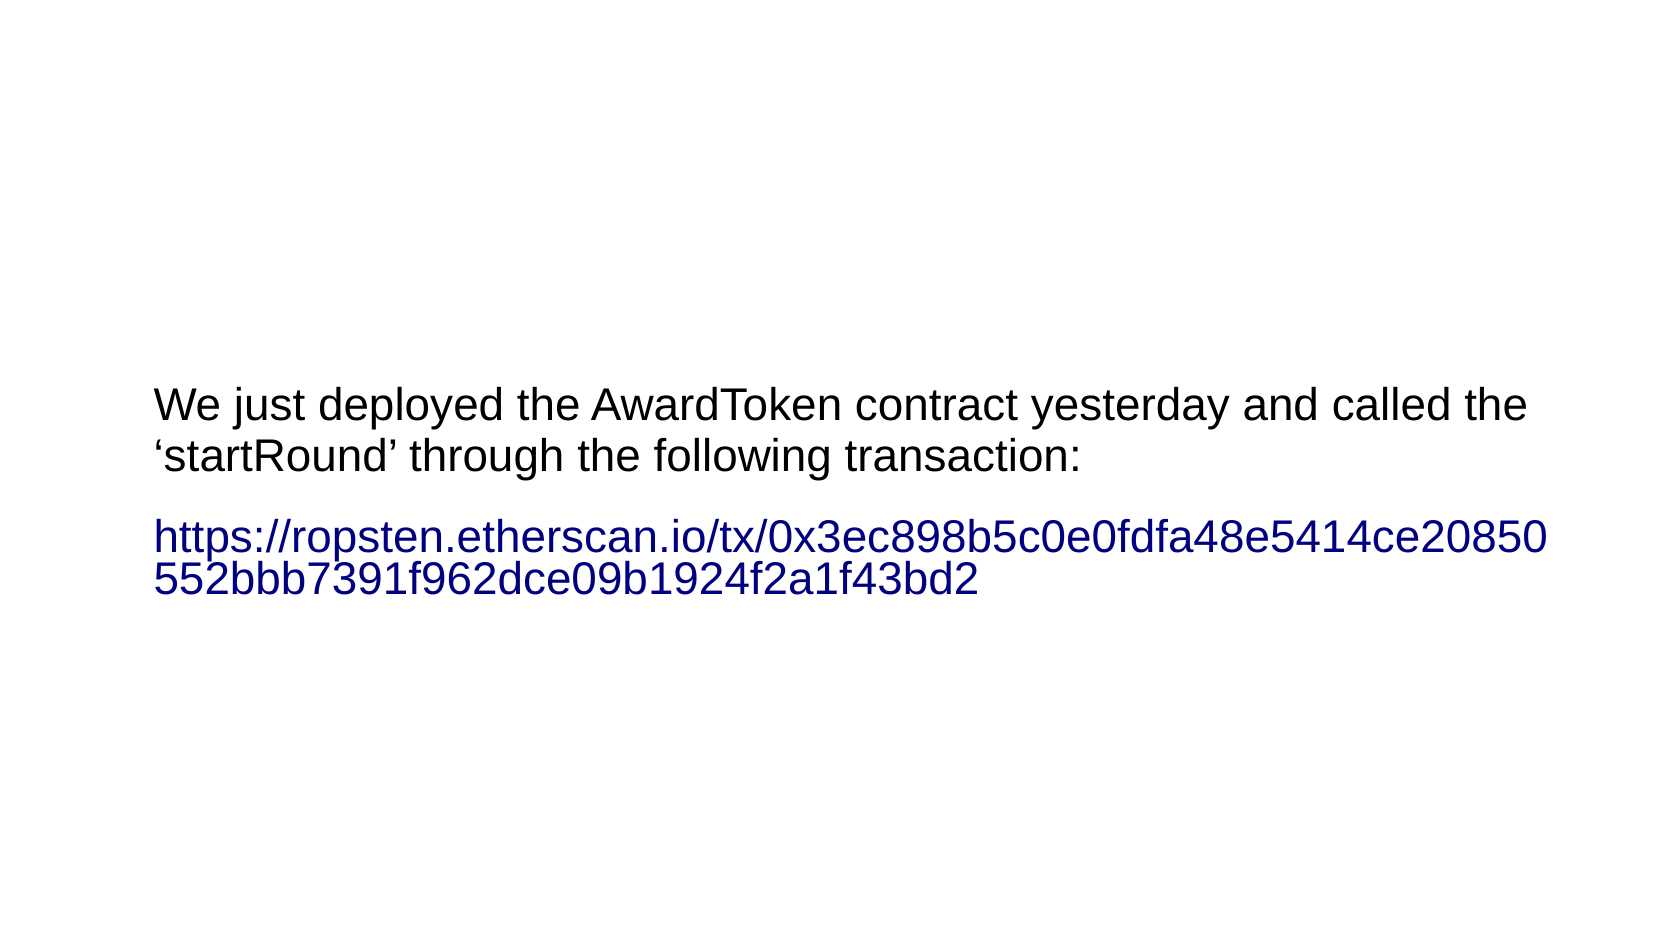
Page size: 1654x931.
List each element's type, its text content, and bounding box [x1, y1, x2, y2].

list We just deployed the AwardToken contract yesterday and called the ‘startRound’ through the following transaction: https://ropsten.etherscan.io/tx/0x3ec898b5c0e0fdfa48e5414ce20850552bbb7391f962dce09b1924f2a1f43bd2 [82, 217, 1571, 758]
